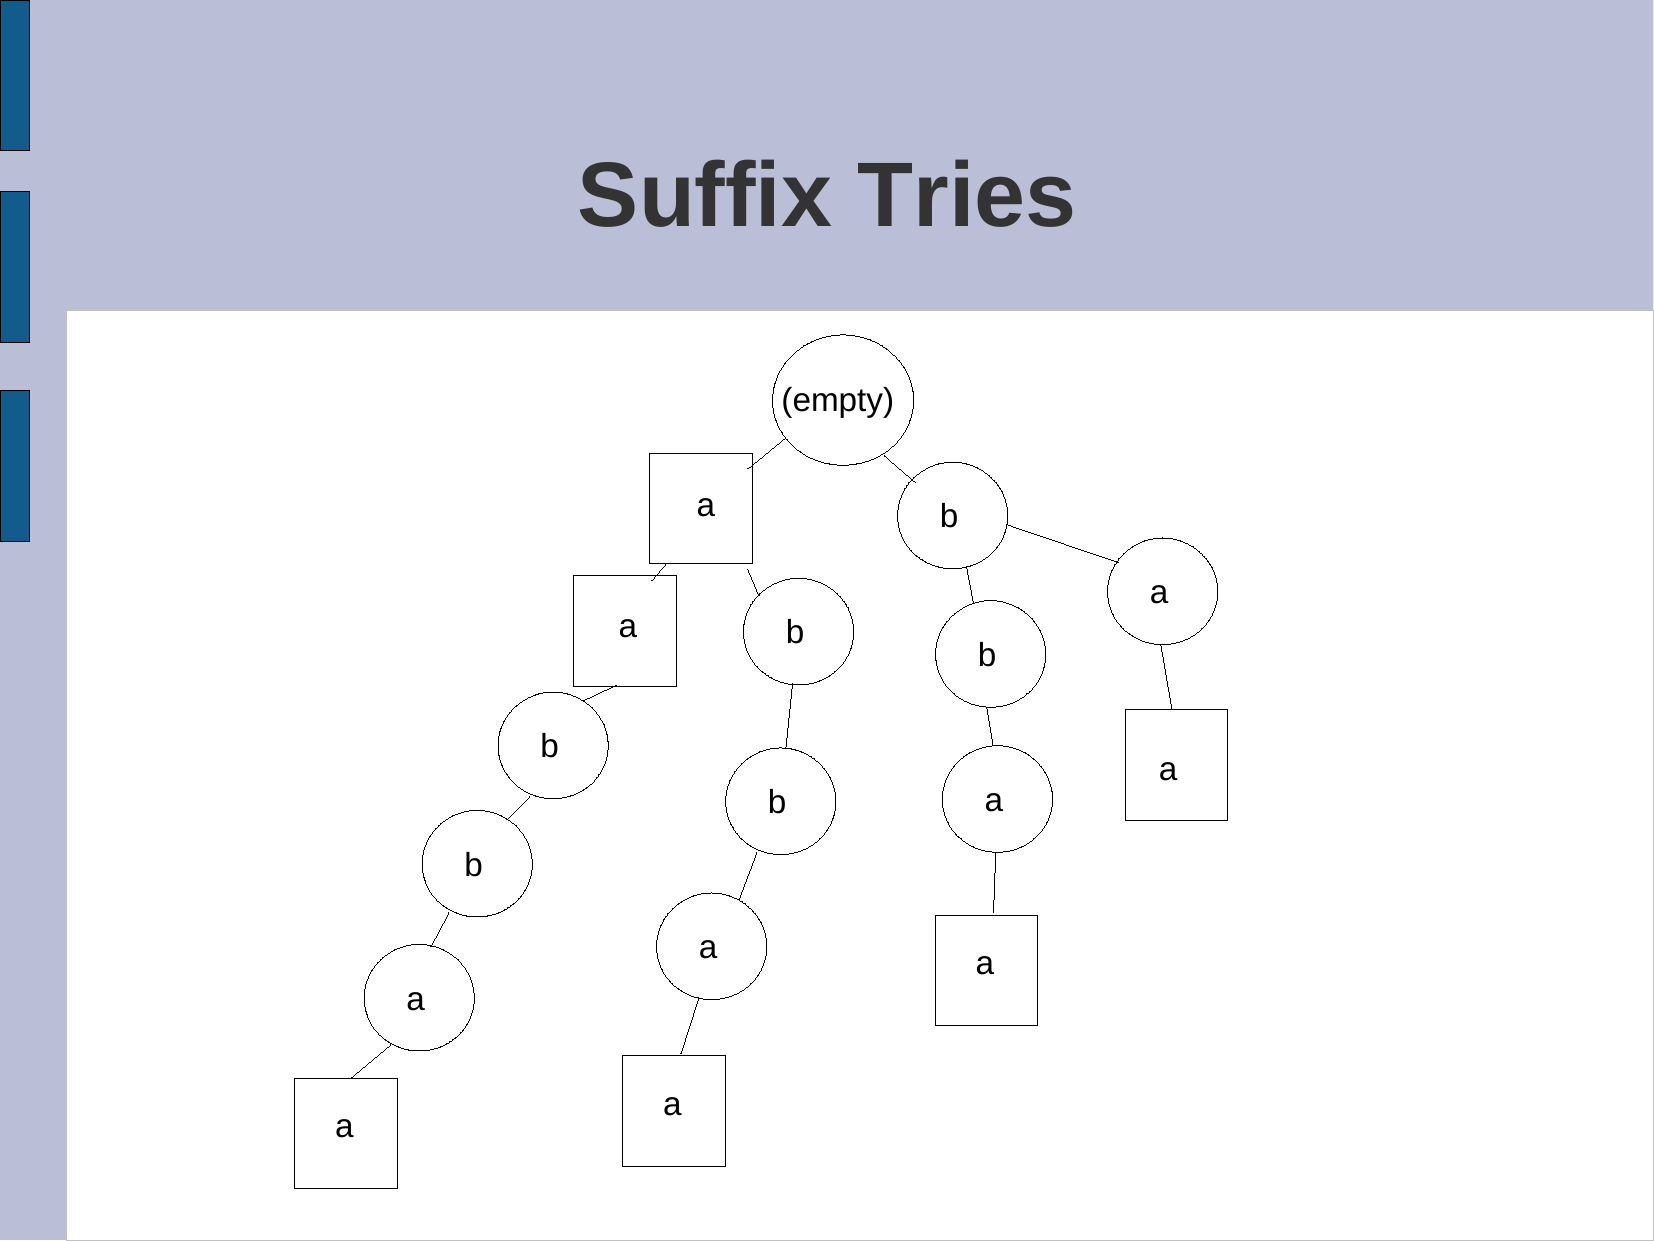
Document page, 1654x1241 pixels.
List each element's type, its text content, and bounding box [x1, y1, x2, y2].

text_box a [406, 980, 441, 1018]
text_box [622, 1055, 726, 1167]
text_box a [975, 944, 1010, 982]
text_box [725, 747, 836, 855]
title Suffix Tries [121, 91, 1534, 299]
text_box (empty) [781, 381, 895, 419]
text_box a [335, 1107, 370, 1145]
text_box [294, 1078, 398, 1189]
text_box [573, 575, 677, 687]
text_box b [768, 783, 803, 821]
text_box b [939, 497, 974, 535]
text_box [422, 810, 533, 917]
text_box a [1149, 573, 1184, 611]
text_box [498, 692, 609, 799]
text_box [935, 915, 1038, 1026]
text_box a [984, 781, 1019, 819]
text_box [656, 892, 767, 1000]
text_box a [696, 486, 731, 524]
text_box [935, 600, 1046, 708]
text_box b [540, 727, 575, 765]
text_box [1107, 537, 1218, 645]
text_box b [464, 846, 499, 884]
text_box [772, 334, 914, 466]
text_box [364, 944, 475, 1051]
text_box a [663, 1084, 698, 1122]
text_box [649, 453, 753, 564]
text_box [897, 462, 1008, 569]
text_box [942, 745, 1053, 853]
text_box [743, 578, 854, 685]
text_box b [785, 613, 820, 652]
text_box a [1158, 750, 1193, 788]
text_box b [977, 636, 1012, 674]
text_box [1125, 709, 1228, 821]
text_box a [698, 928, 733, 966]
text_box a [618, 607, 653, 645]
